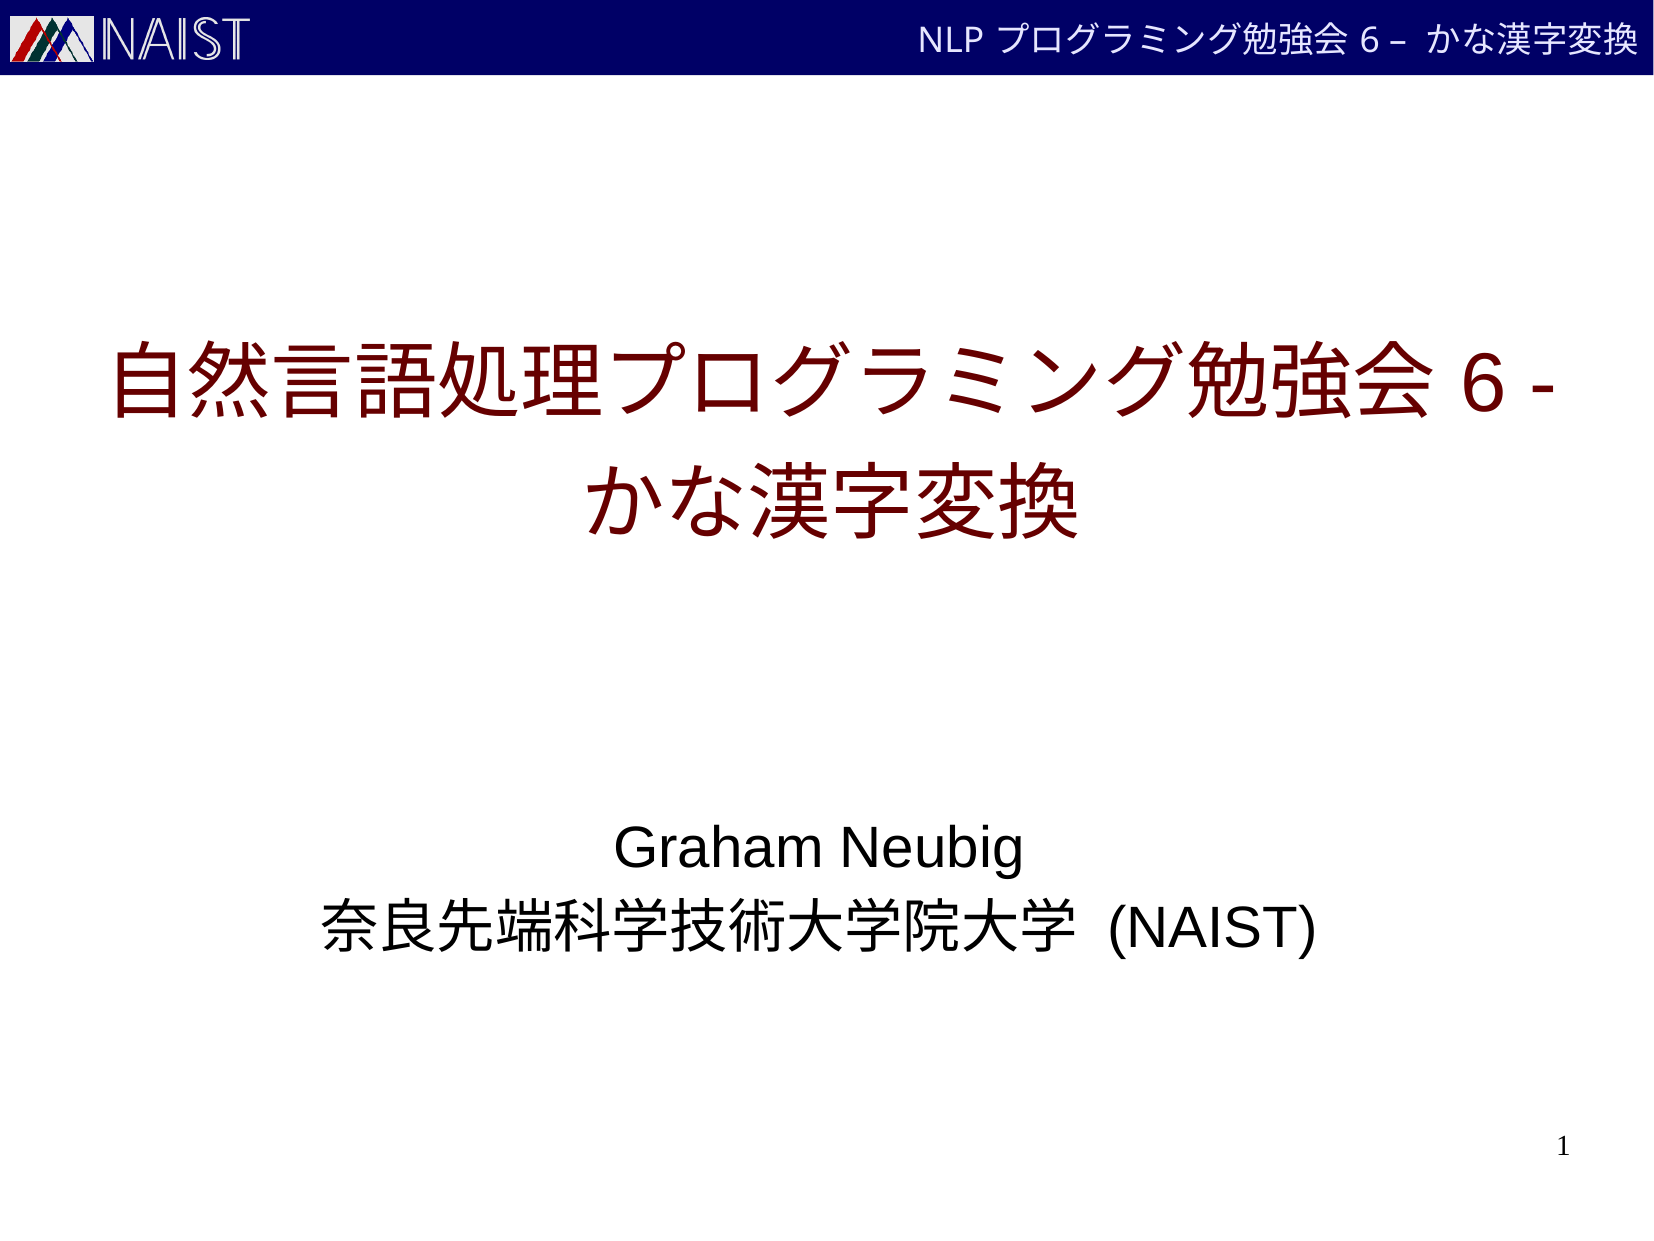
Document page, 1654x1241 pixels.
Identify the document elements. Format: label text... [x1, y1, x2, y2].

picture [10, 16, 94, 62]
picture [102, 17, 251, 60]
title 自然言語処理プログラミング勉強会6 - かな漢字変換 [86, 339, 1576, 533]
subtitle Graham Neubig 奈良先端科学技術大学院大学 (NAIST) [75, 780, 1564, 999]
